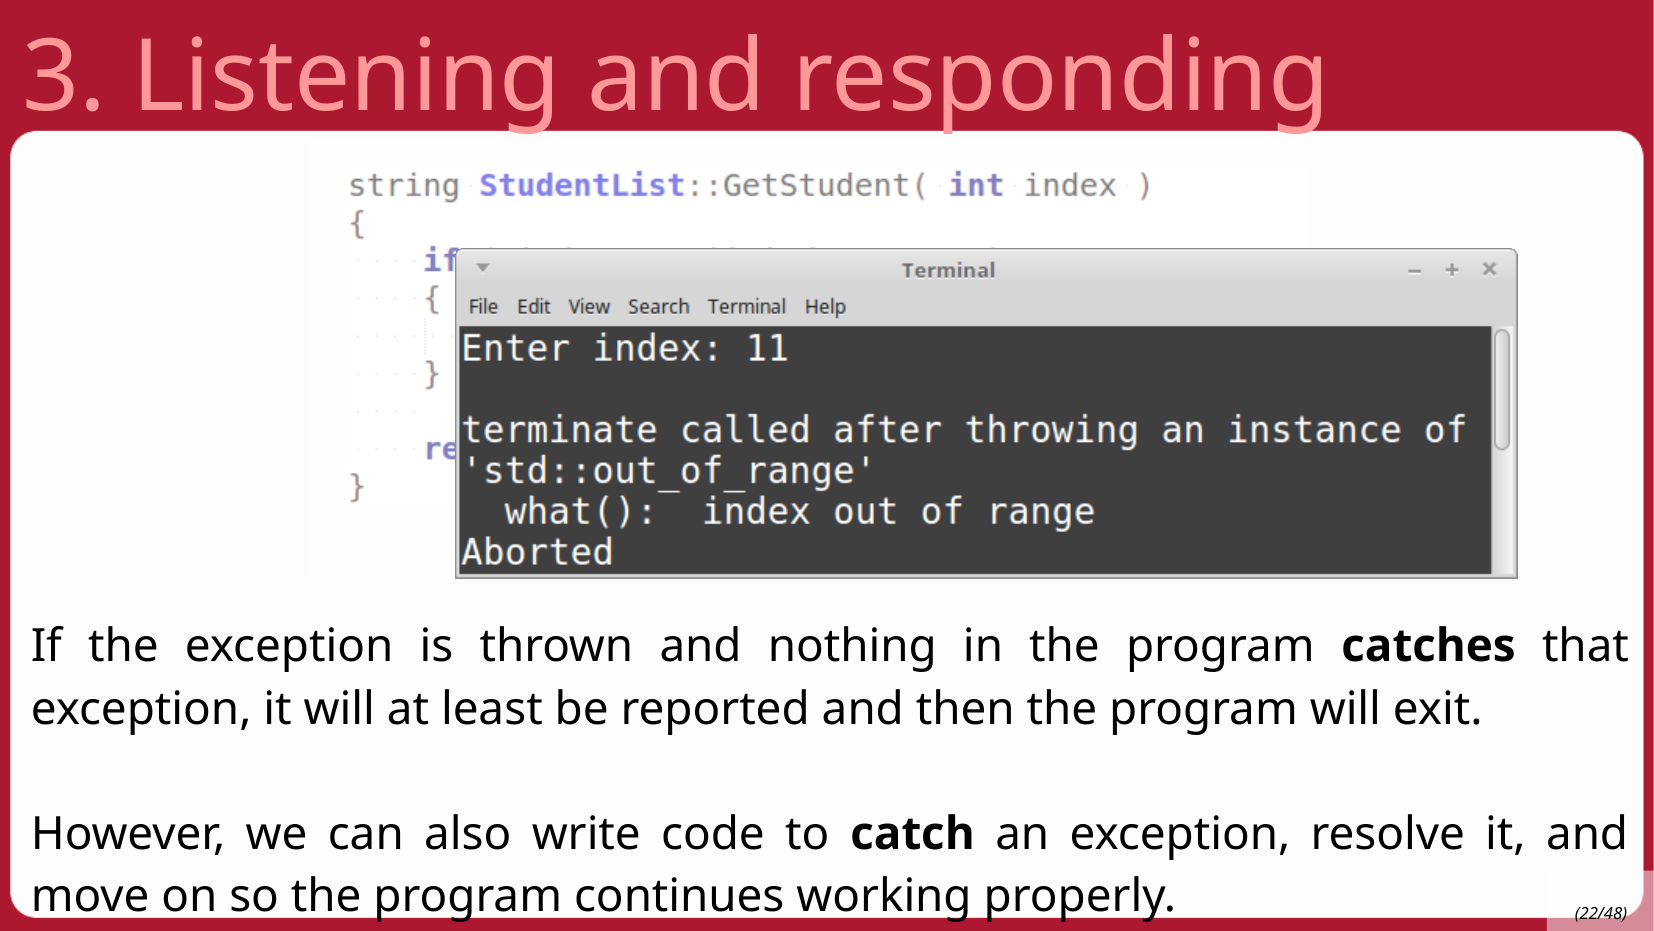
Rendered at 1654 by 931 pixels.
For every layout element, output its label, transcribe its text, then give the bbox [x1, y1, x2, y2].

picture [602, 902, 616, 908]
text_box If the exception is thrown and nothing in the program catches that exception, it will at least be reported and then the program will exit. However, we can also write code to catch an exception, resolve it, and move on so the program continues working properly. [30, 612, 1629, 902]
picture [1065, 902, 1078, 908]
picture [258, 902, 272, 908]
picture [839, 902, 853, 908]
picture [950, 902, 963, 908]
picture [381, 902, 394, 908]
picture [716, 902, 728, 908]
picture [168, 902, 182, 908]
picture [80, 902, 94, 908]
picture [1036, 902, 1050, 908]
picture [499, 902, 511, 908]
picture [0, 0, 1654, 931]
text_box (<number>/48) [1546, 877, 1654, 931]
picture [991, 902, 1004, 908]
title 3. Listening and responding [22, 7, 1511, 136]
picture [454, 902, 467, 908]
picture [426, 902, 440, 908]
text_box [309, 140, 1297, 577]
